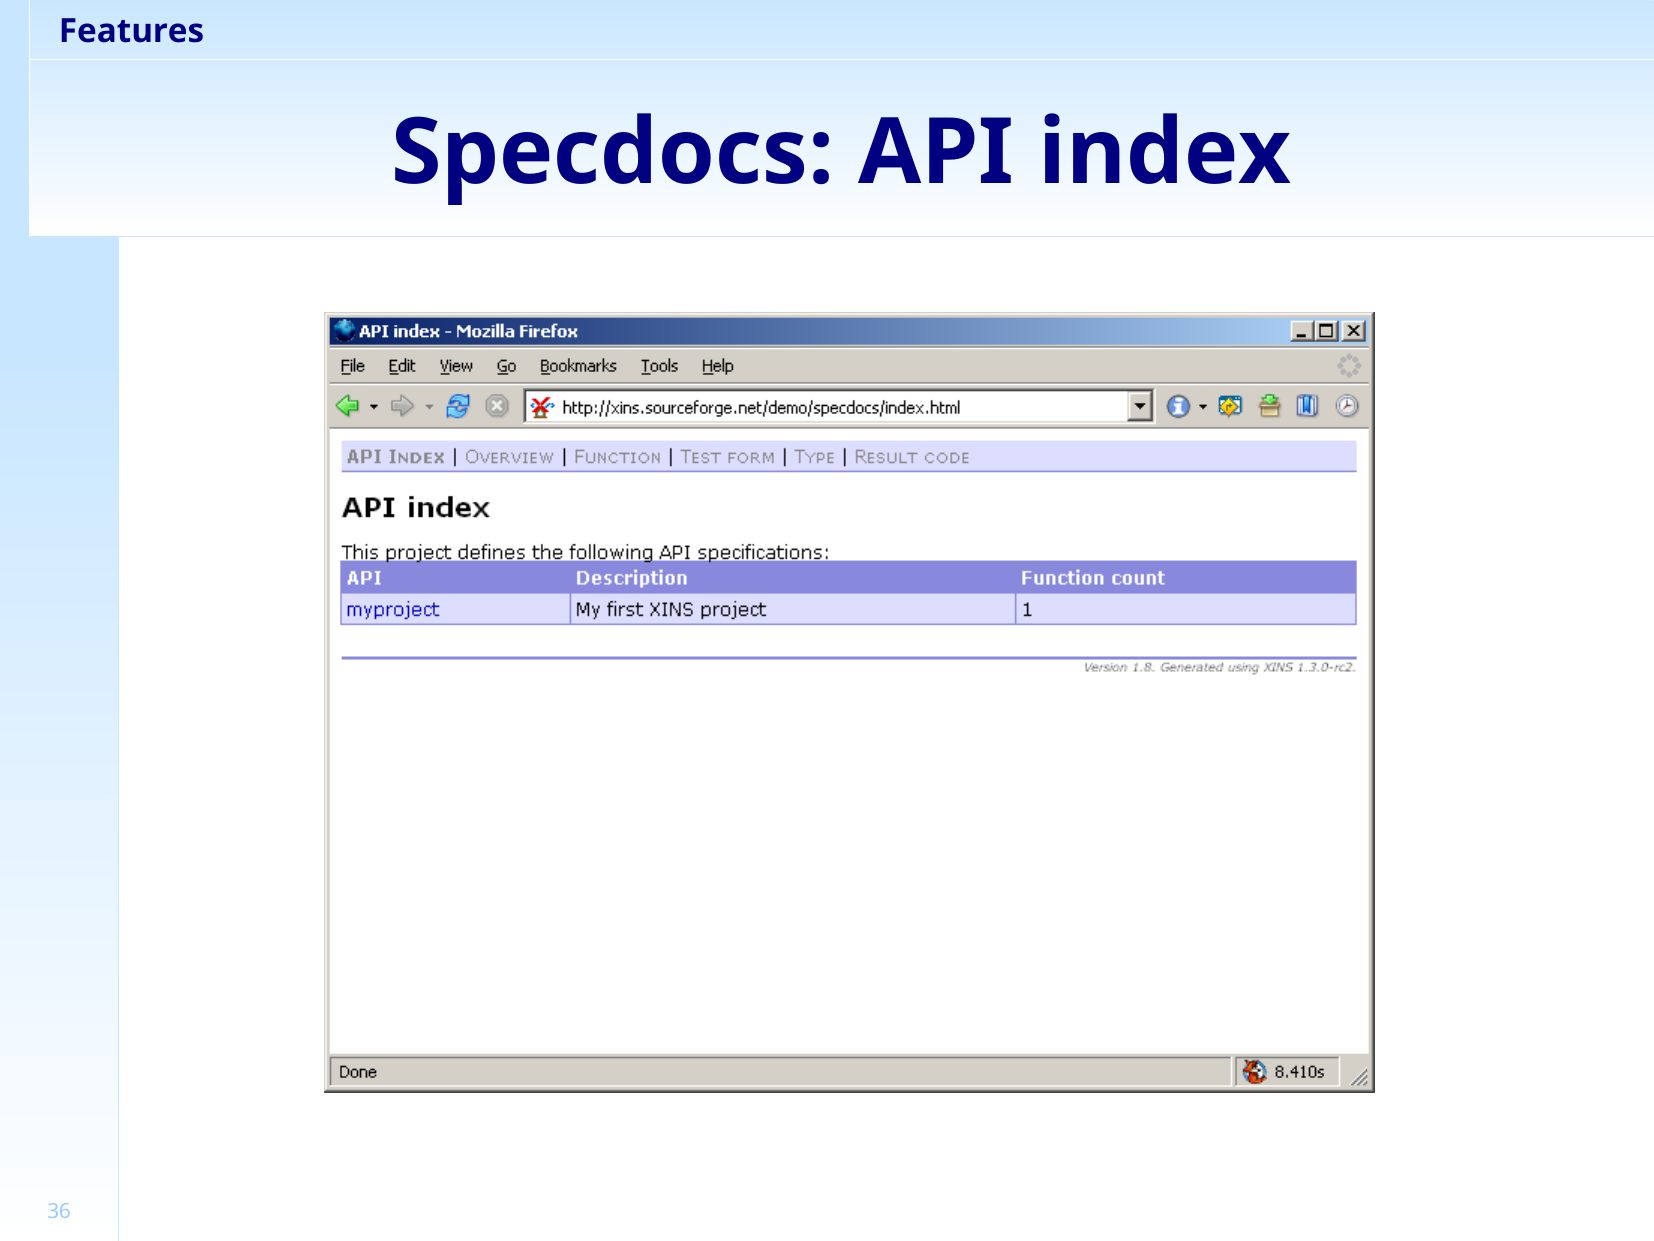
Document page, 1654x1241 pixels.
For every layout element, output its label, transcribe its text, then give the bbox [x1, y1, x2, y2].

picture [324, 312, 1375, 1093]
title Specdocs: API index [29, 59, 1654, 237]
title Features [59, 0, 355, 60]
